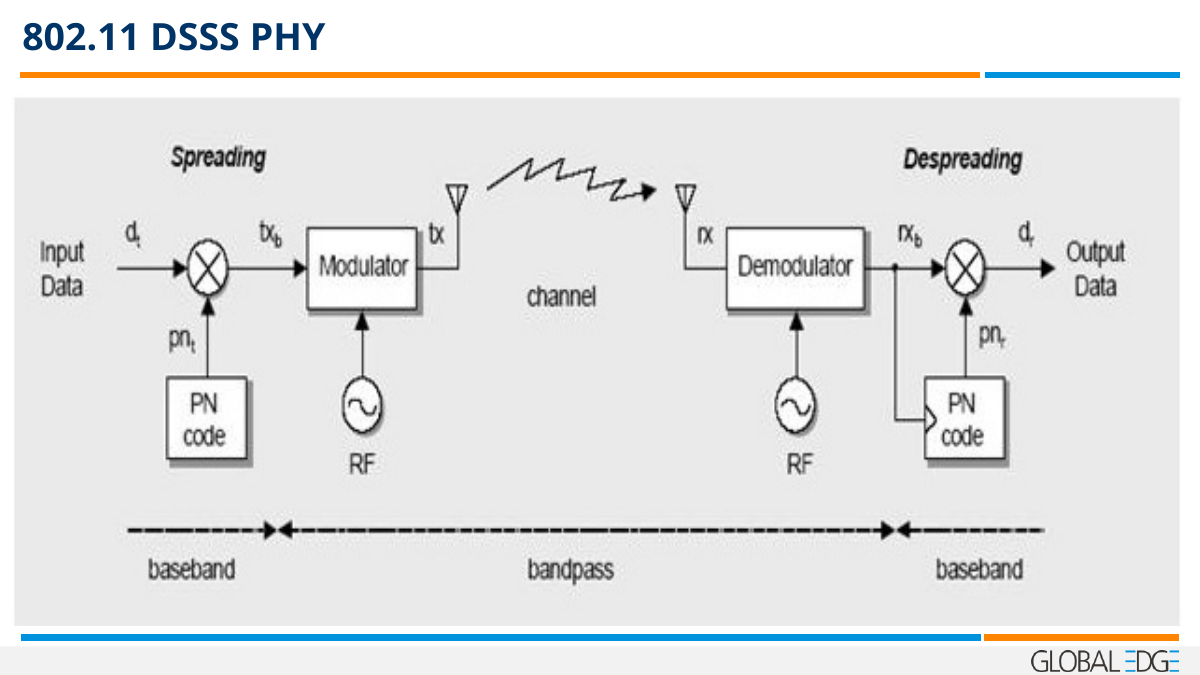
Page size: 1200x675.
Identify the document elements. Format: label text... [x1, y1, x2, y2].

picture [11, 94, 1182, 626]
picture [1031, 650, 1179, 672]
title 802.11 DSSS PHY [12, 9, 1088, 63]
